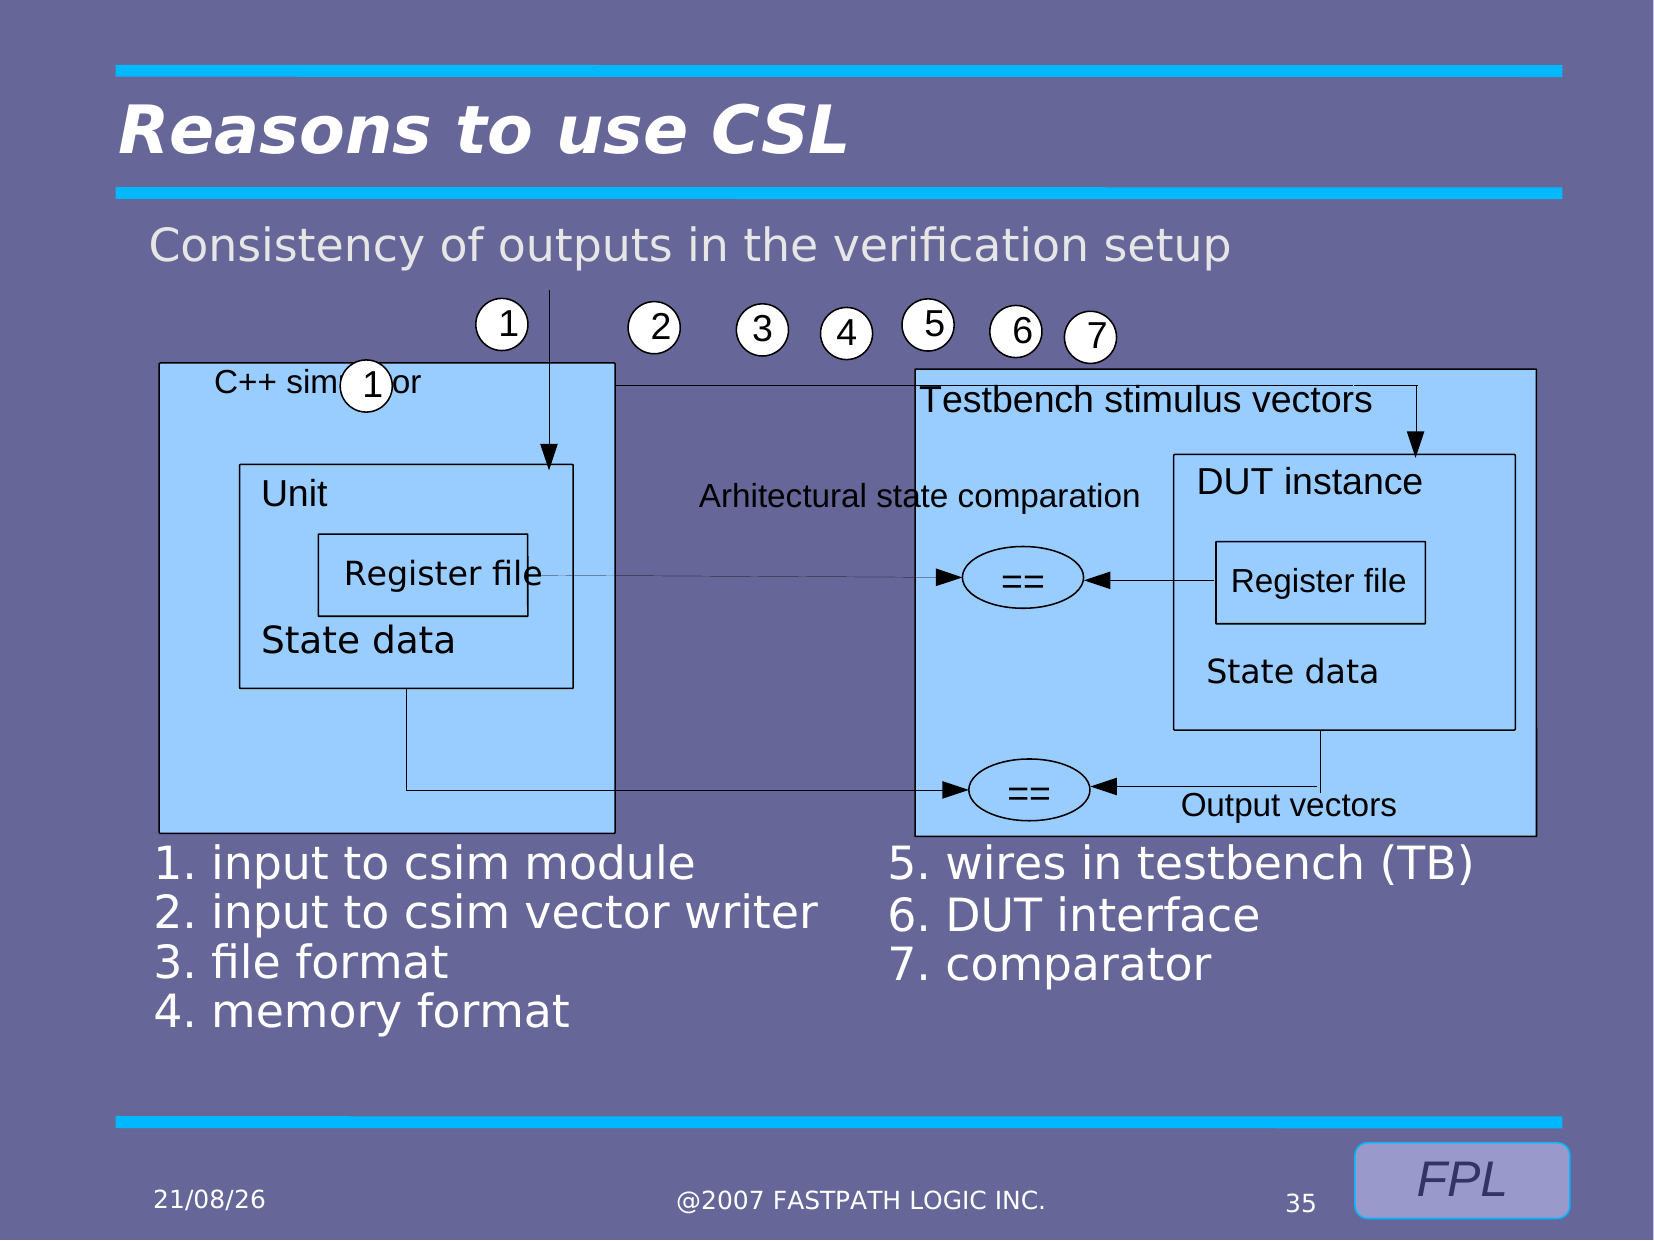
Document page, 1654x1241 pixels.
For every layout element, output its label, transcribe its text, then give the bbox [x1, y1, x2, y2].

text_box == [968, 758, 1090, 821]
text_box Testbench stimulus vectors [904, 374, 1422, 433]
text_box Register file [1216, 541, 1426, 624]
text_box [528, 569, 538, 574]
text_box C++ simulator [199, 358, 464, 412]
text_box State data [1191, 647, 1392, 702]
text_box 5 [902, 298, 955, 352]
text_box [159, 362, 616, 834]
text_box 1 [340, 359, 393, 413]
title Reasons to use CSL [118, 41, 1531, 220]
text_box 2 [628, 301, 681, 354]
text_box State data [246, 614, 480, 674]
text_box [915, 433, 1414, 472]
text_box 5. wires in testbench (TB)‏ 6. DUT interface 7. comparator [872, 826, 1423, 995]
text_box 6 [989, 305, 1042, 358]
text_box 4 [820, 307, 873, 360]
list Consistency of outputs in the verification setup [130, 219, 1571, 1133]
text_box Unit [246, 467, 349, 527]
text_box Arhitectural state comparation [684, 472, 1197, 526]
text_box [915, 369, 1537, 837]
text_box == [962, 546, 1084, 609]
text_box 1 [475, 298, 528, 351]
text_box 3 [736, 303, 789, 356]
text_box 1. input to csim module 2. input to csim vector writer 3. file format 4. memory format [138, 832, 740, 1052]
text_box DUT instance [1181, 456, 1448, 515]
text_box 7 [1064, 311, 1117, 364]
text_box Output vectors [1165, 781, 1430, 835]
text_box Register file [318, 534, 528, 617]
